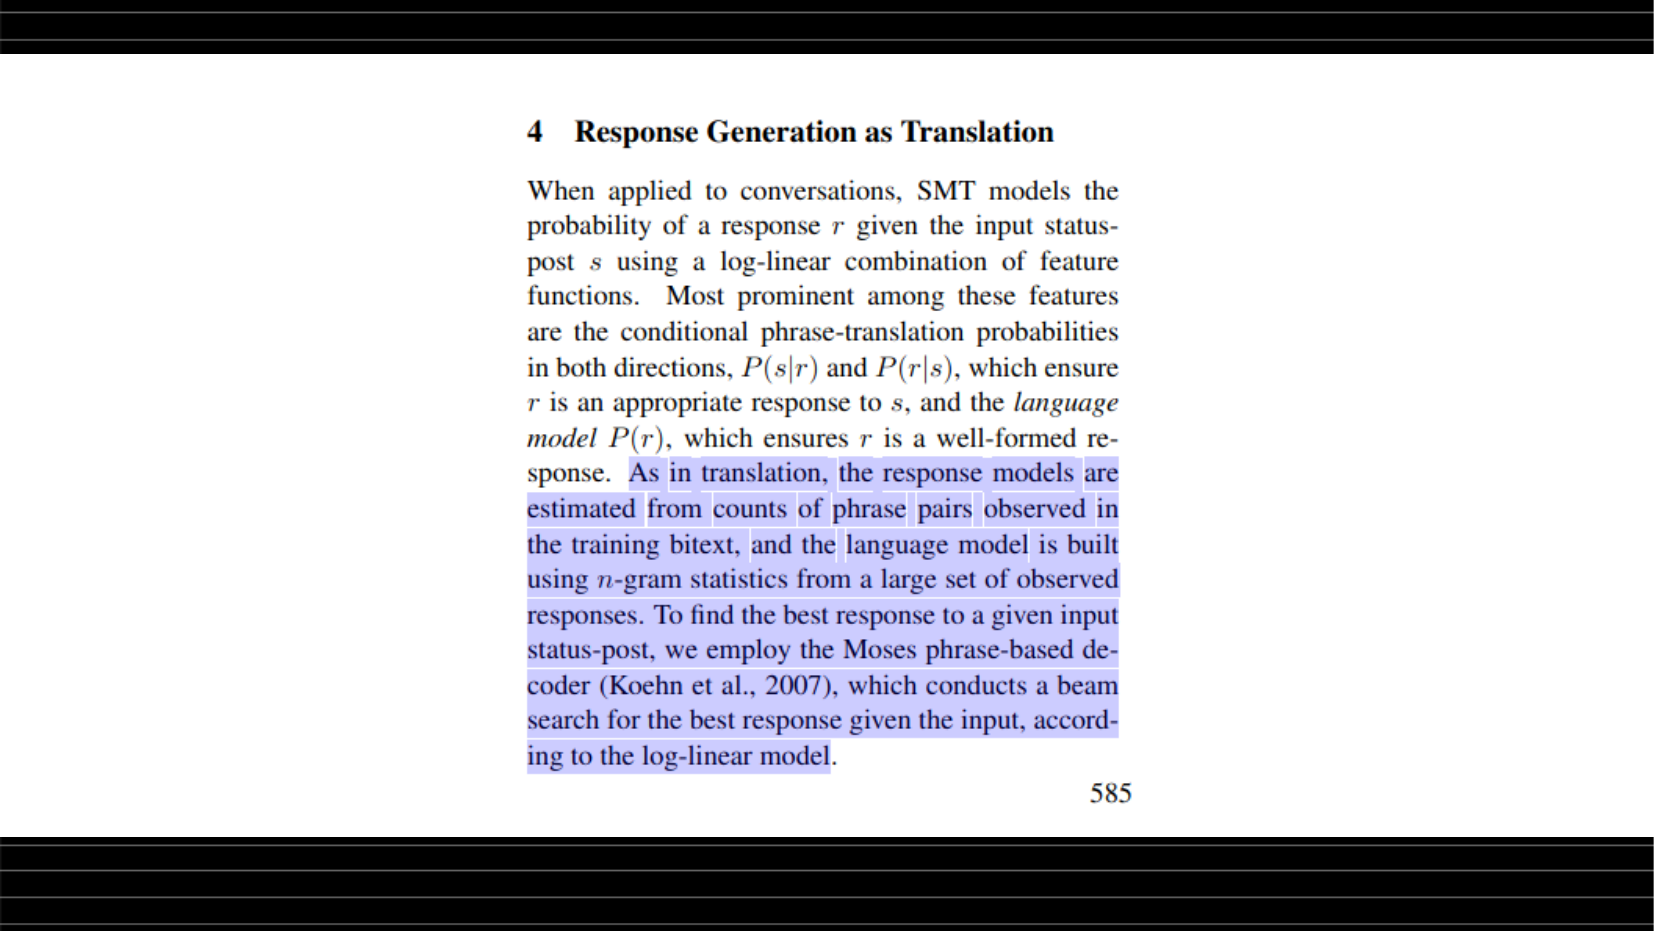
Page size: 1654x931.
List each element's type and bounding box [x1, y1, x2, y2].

picture [0, 0, 1654, 54]
picture [518, 106, 1141, 815]
picture [0, 837, 1654, 931]
